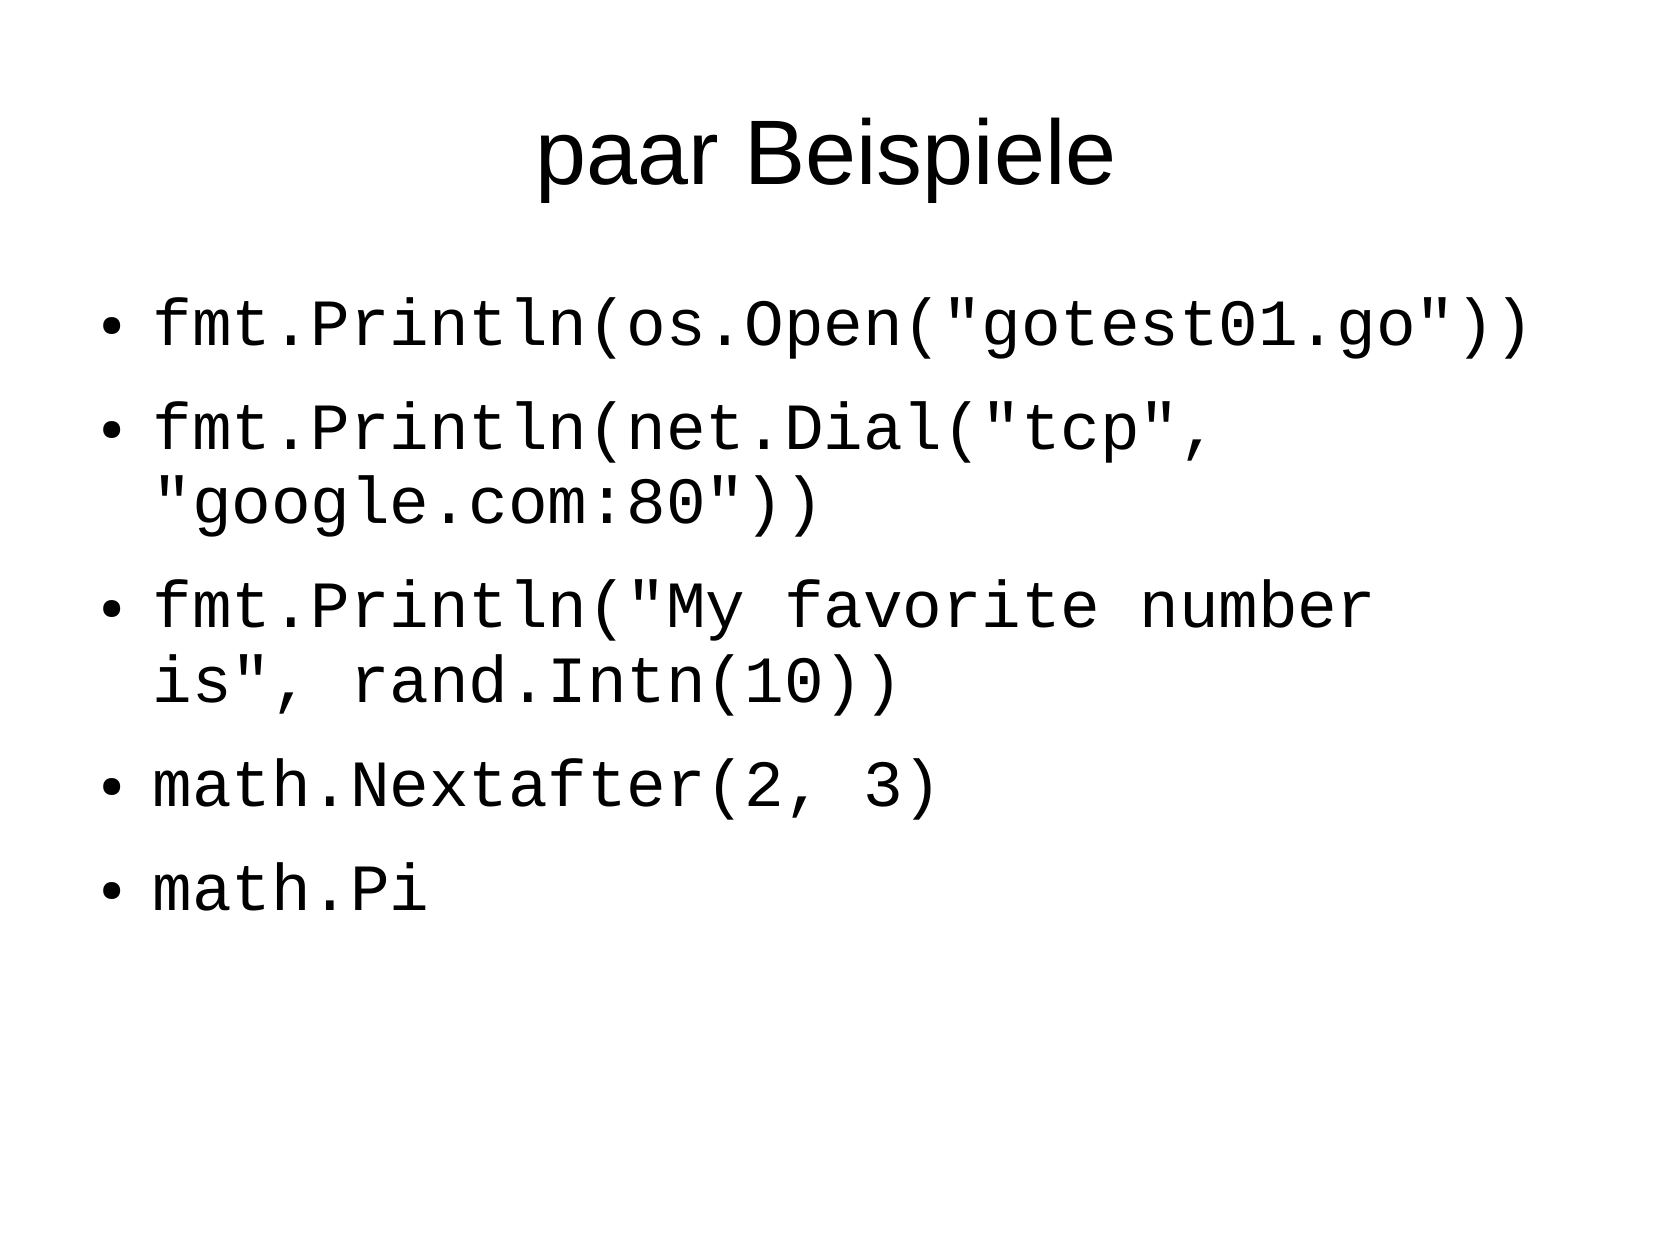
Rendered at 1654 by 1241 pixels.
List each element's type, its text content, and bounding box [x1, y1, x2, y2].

title paar Beispiele [82, 49, 1571, 257]
list fmt.Println(os.Open("gotest01.go")) fmt.Println(net.Dial("tcp", "google.com:80")) fmt.Println("My favorite number is", rand.Intn(10)) math.Nextafter(2, 3) math.Pi [82, 290, 1538, 1010]
